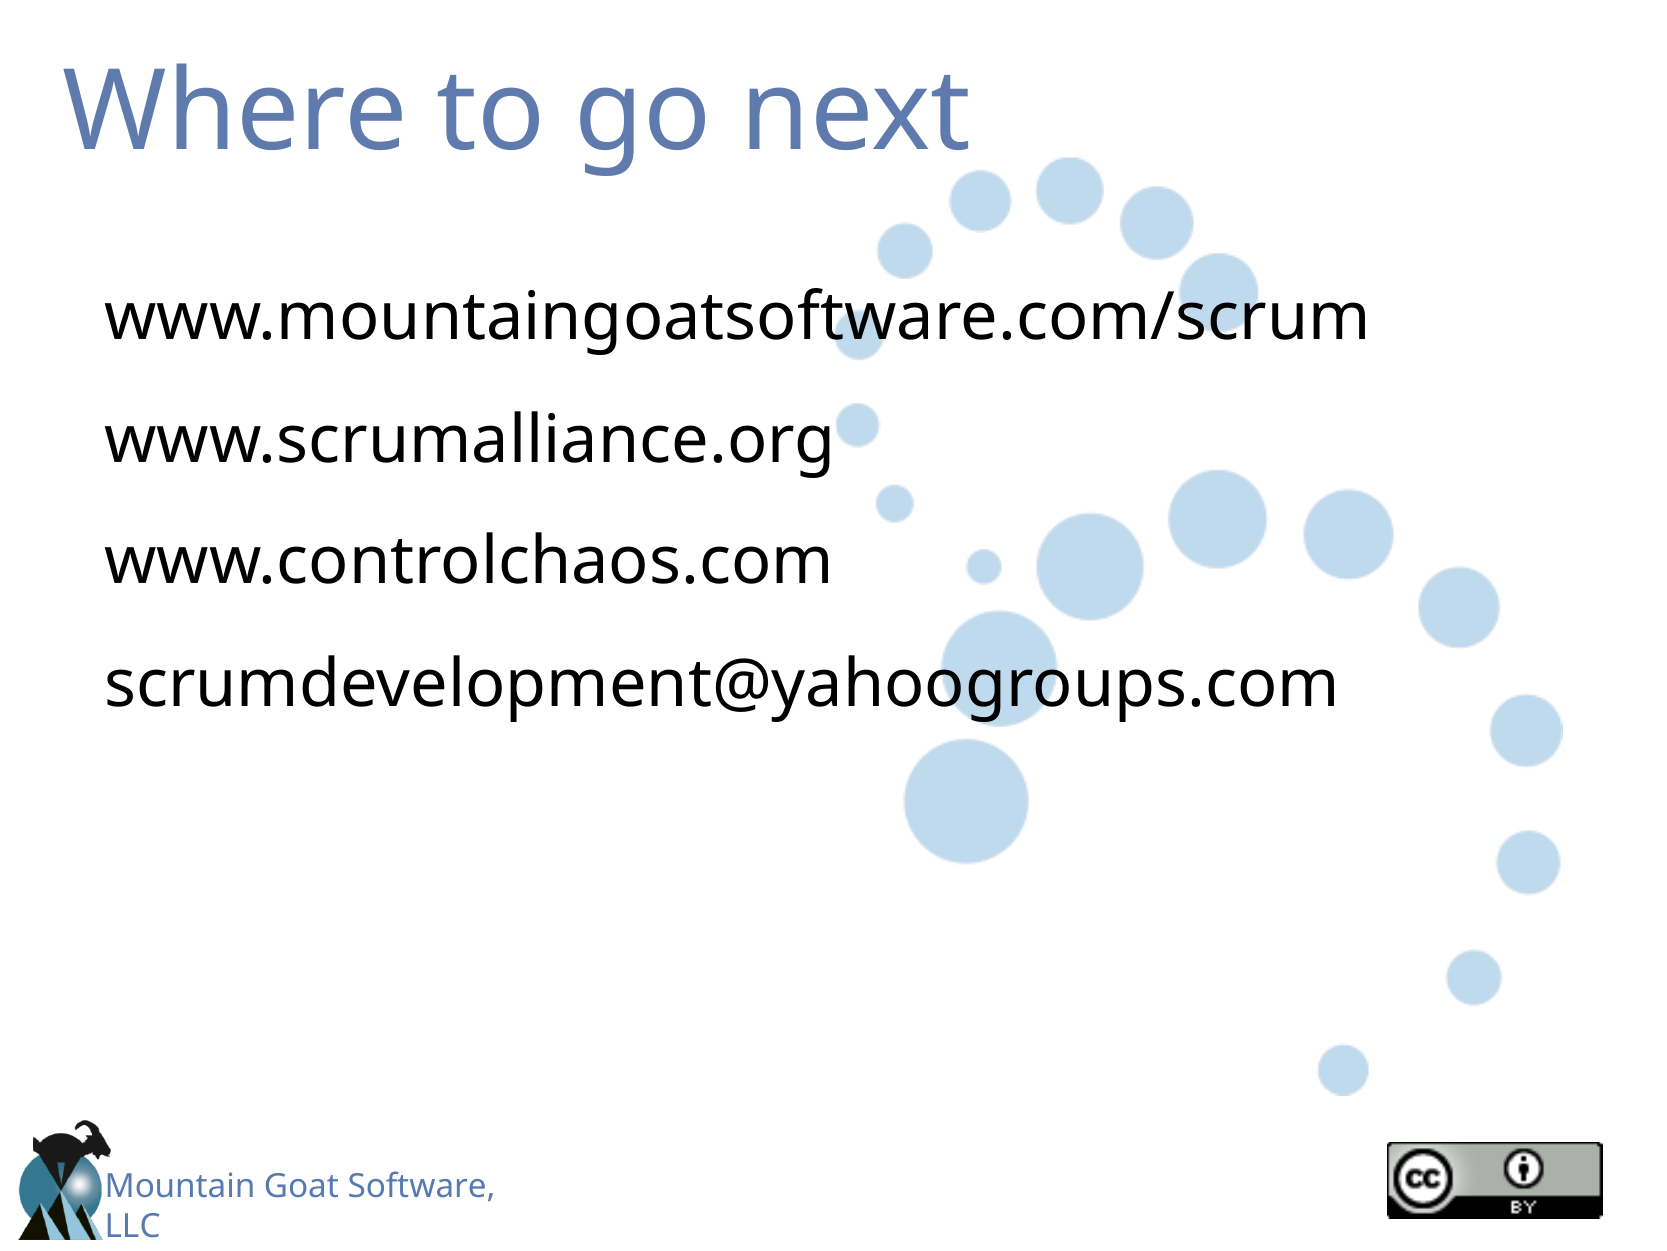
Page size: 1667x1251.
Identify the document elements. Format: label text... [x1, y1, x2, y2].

title Where to go next [56, 18, 1609, 194]
picture [1387, 1142, 1603, 1219]
picture [835, 194, 1563, 262]
list www.mountaingoatsoftware.com/scrum www.scrumalliance.org www.controlchaos.com scrumdevelopment@yahoogroups.com [56, 262, 1609, 1096]
picture [18, 1120, 111, 1240]
